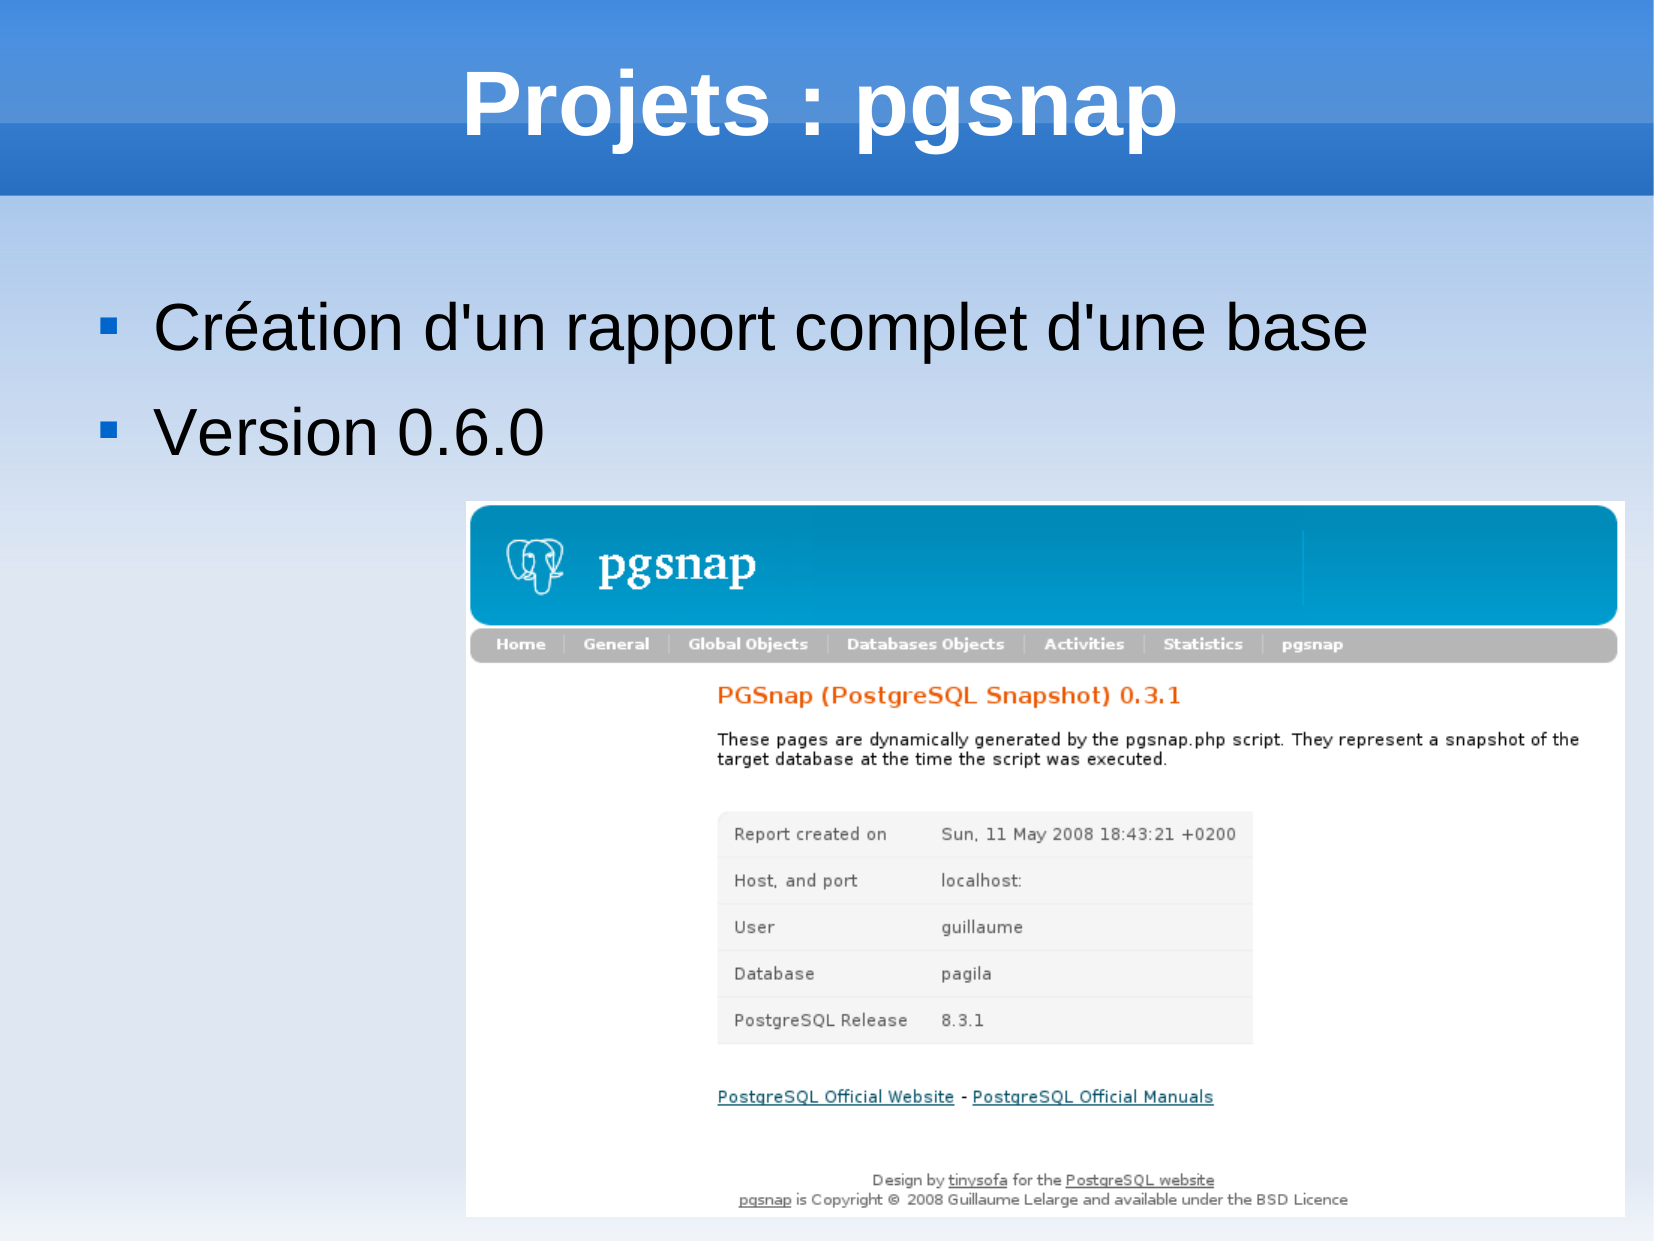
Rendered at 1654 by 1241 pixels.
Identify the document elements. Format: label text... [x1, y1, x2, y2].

list Création d'un rapport complet d'une base Version 0.6.0 [82, 290, 1571, 1109]
picture [0, 0, 1654, 1241]
title Projets : pgsnap [76, 0, 1565, 208]
